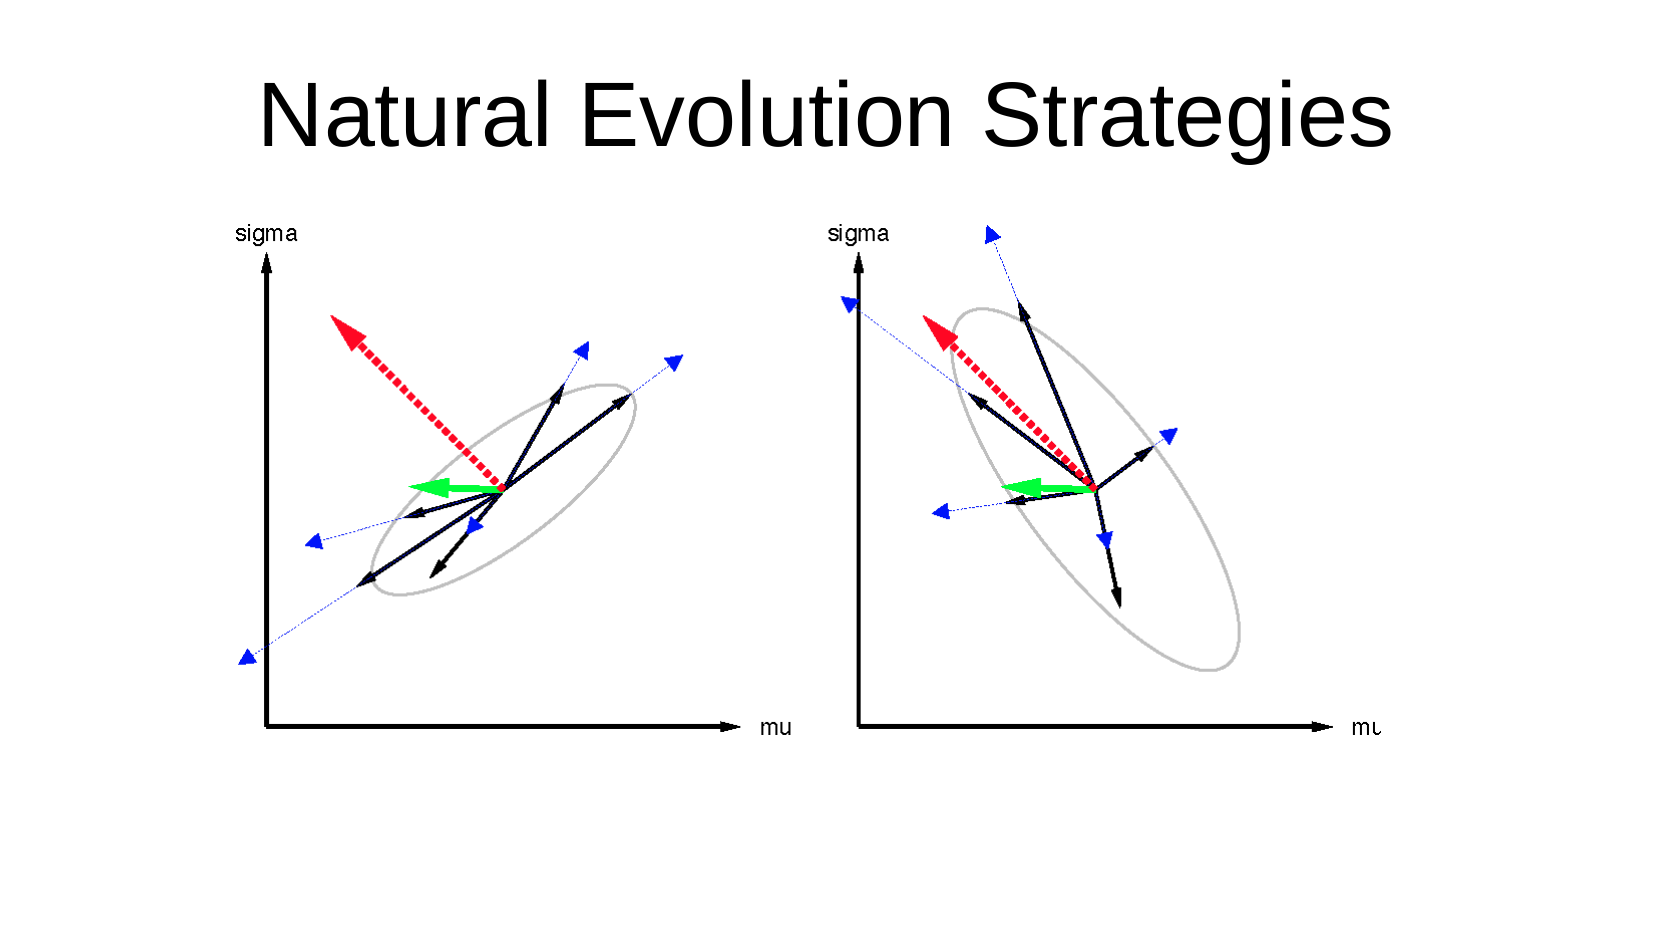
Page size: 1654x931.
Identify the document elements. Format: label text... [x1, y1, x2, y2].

title Natural Evolution Strategies [82, 37, 1571, 193]
picture [236, 224, 1381, 736]
